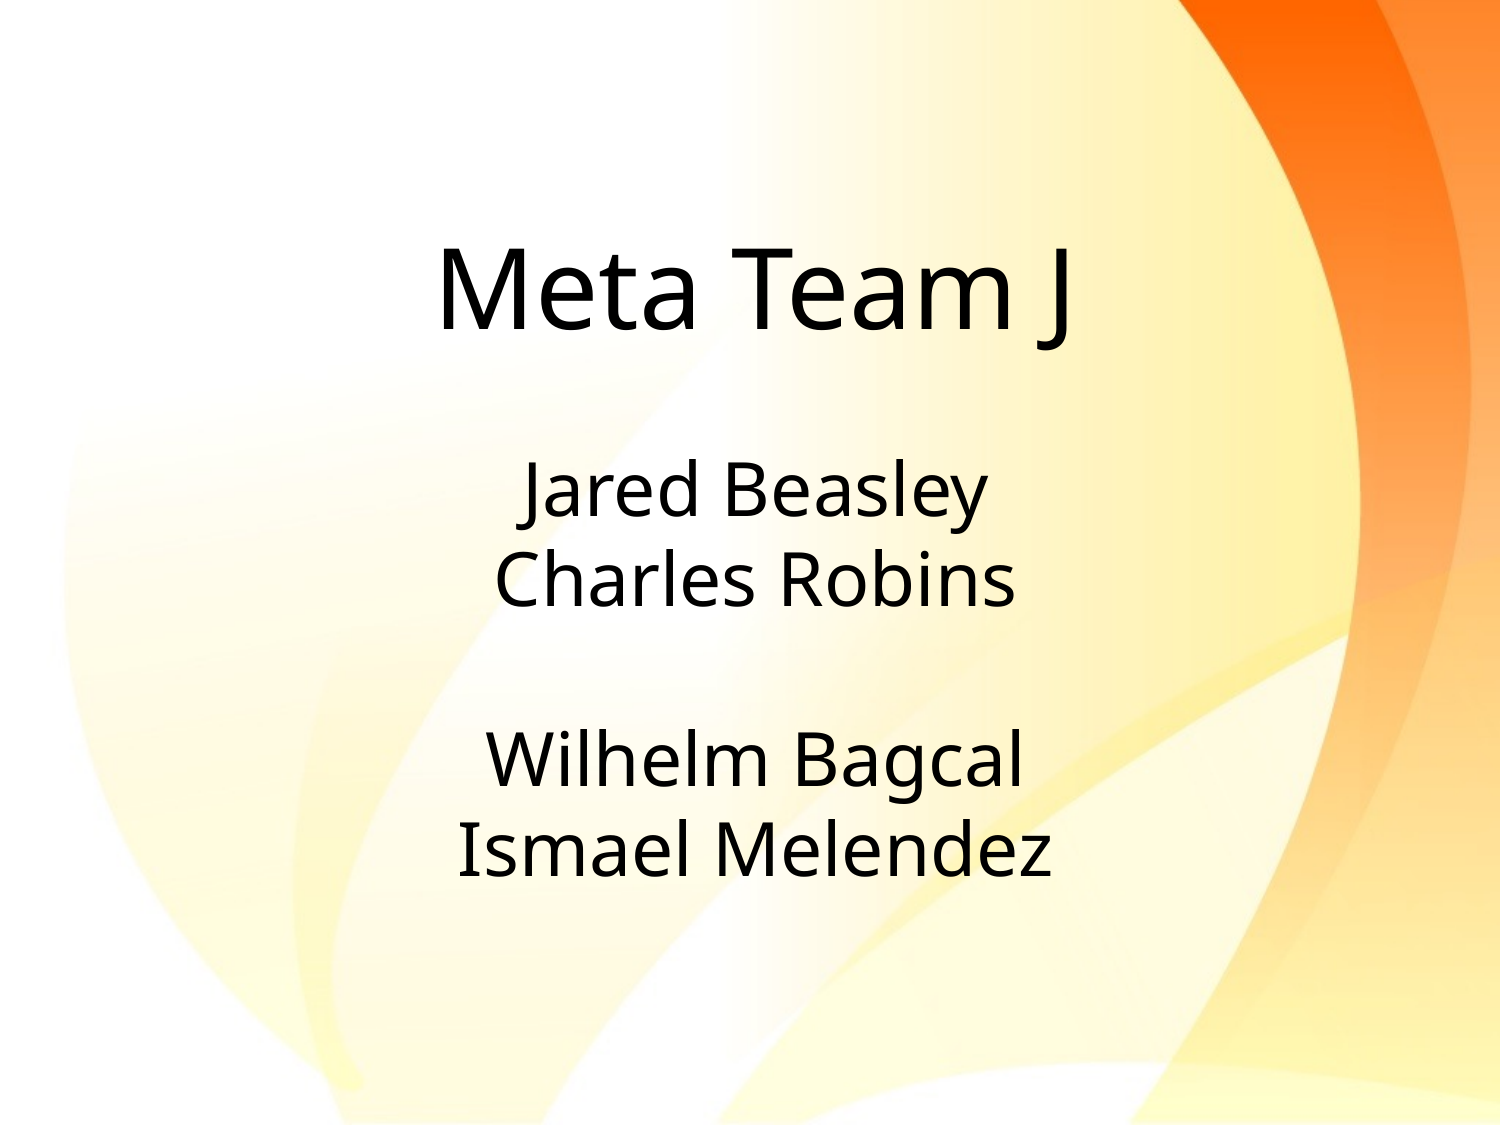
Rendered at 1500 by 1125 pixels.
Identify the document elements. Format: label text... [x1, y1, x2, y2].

text_box Meta Team J Jared Beasley Charles Robins Wilhelm Bagcal Ismael Melendez [108, 187, 1403, 351]
picture [0, 0, 1500, 1125]
